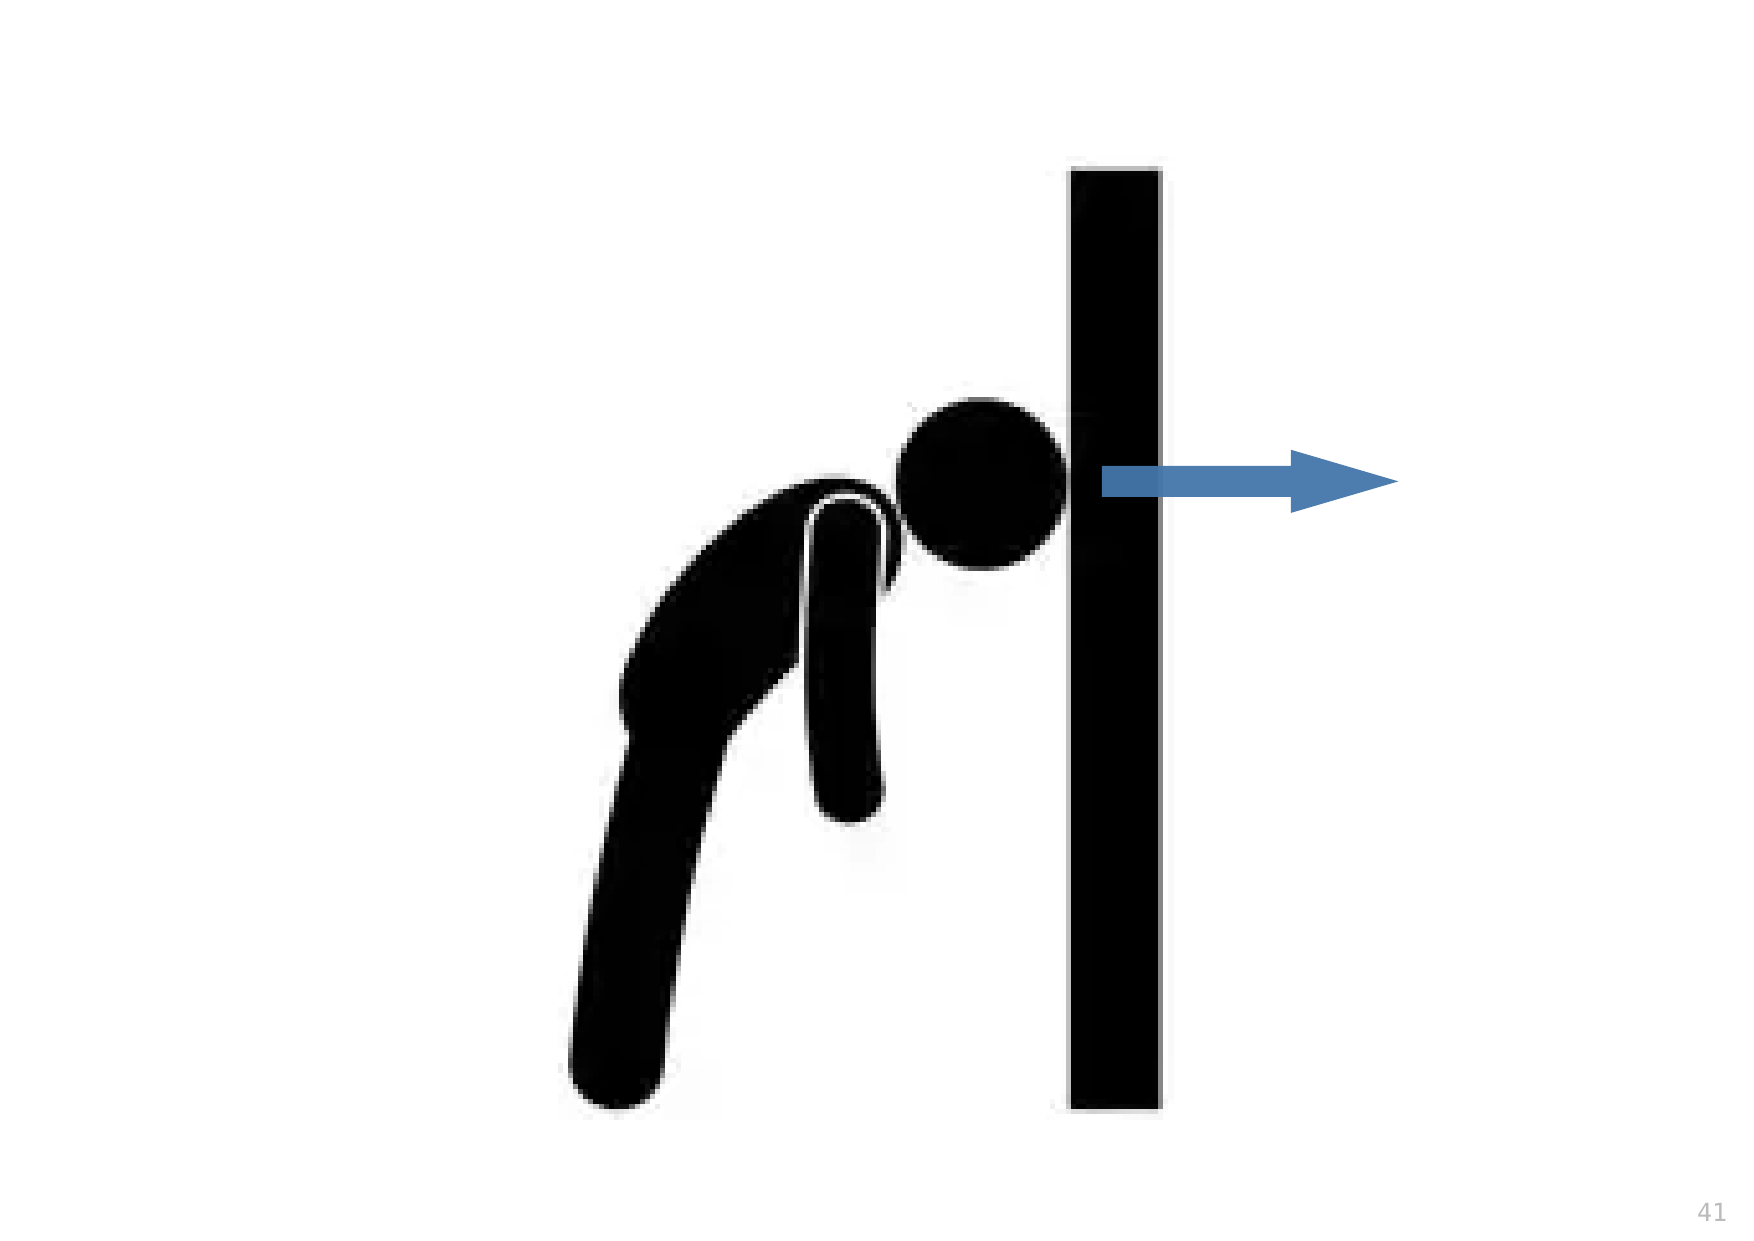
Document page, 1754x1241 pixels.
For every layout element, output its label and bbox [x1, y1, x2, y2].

text_box [1101, 449, 1399, 513]
picture [558, 156, 1174, 1120]
